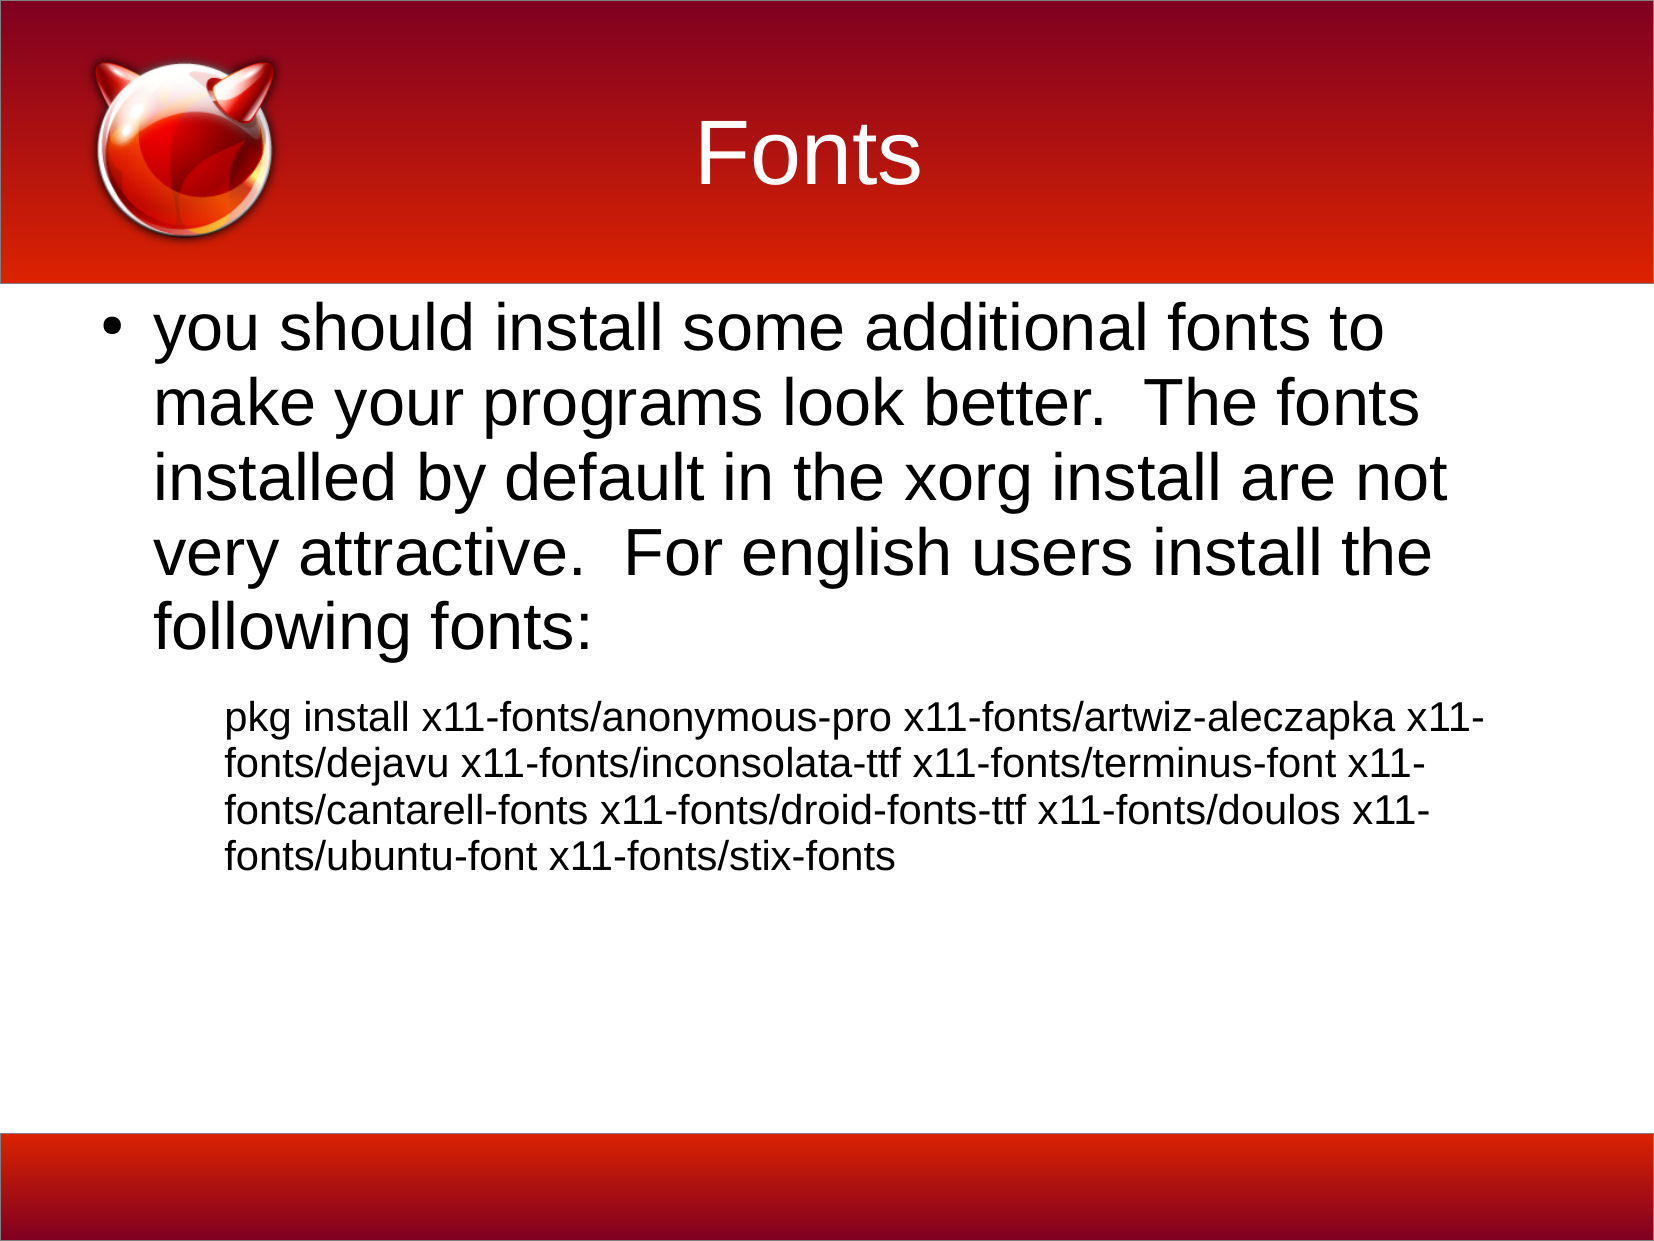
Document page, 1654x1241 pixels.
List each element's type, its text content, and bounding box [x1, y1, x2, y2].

list you should install some additional fonts to make your programs look better. The fonts installed by default in the xorg install are not very attractive. For english users install the following fonts: pkg install x11-fonts/anonymous-pro x11-fonts/artwiz-aleczapka x11-fonts/dejavu x11-fonts/inconsolata-ttf x11-fonts/terminus-font x11-fonts/cantarell-fonts x11-fonts/droid-fonts-ttf x11-fonts/doulos x11-fonts/ubuntu-font x11-fonts/stix-fonts [82, 290, 1538, 1010]
title Fonts [82, 49, 1536, 257]
